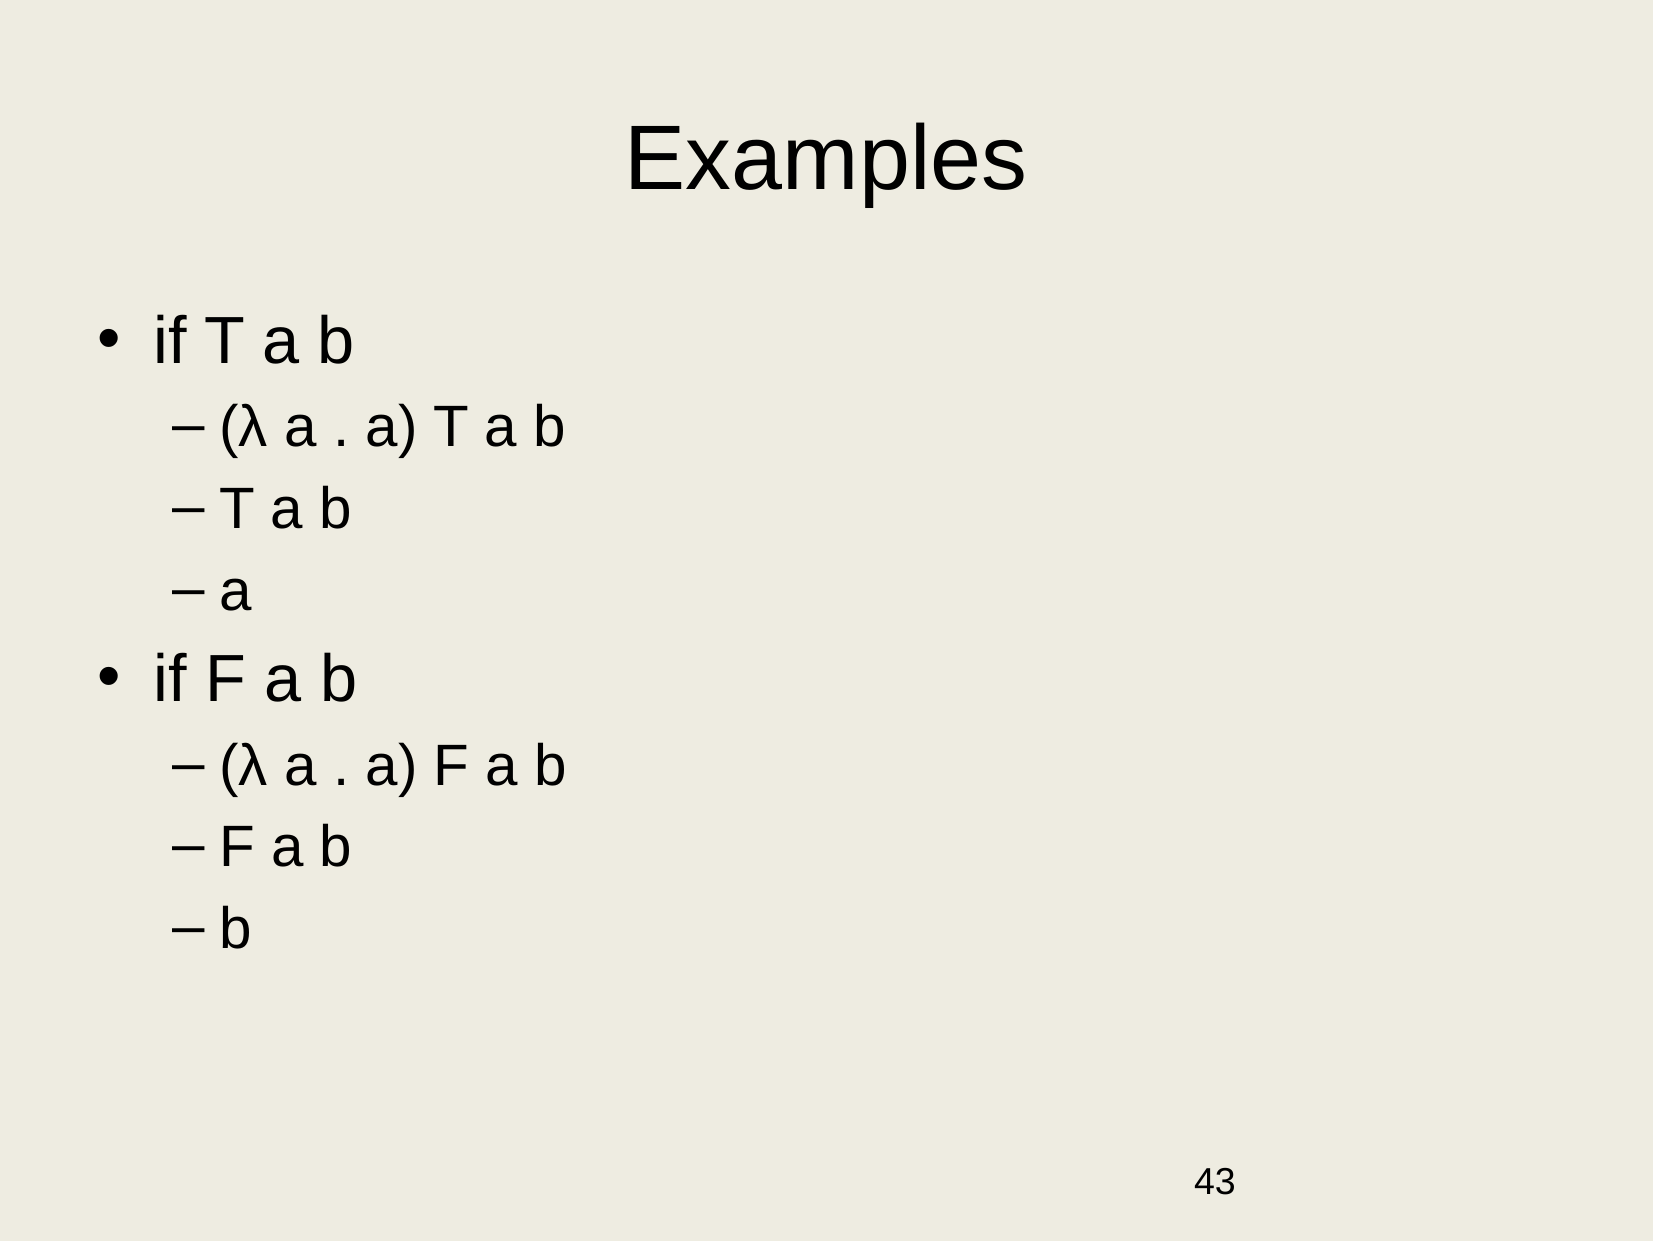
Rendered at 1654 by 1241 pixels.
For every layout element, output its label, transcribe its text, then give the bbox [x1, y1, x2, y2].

title Examples [82, 49, 1571, 257]
slide_number <number> [1179, 1149, 1565, 1216]
list if T a b (λ a . a) T a b T a b a if F a b (λ a . a) F a b F a b b [82, 289, 1571, 1109]
